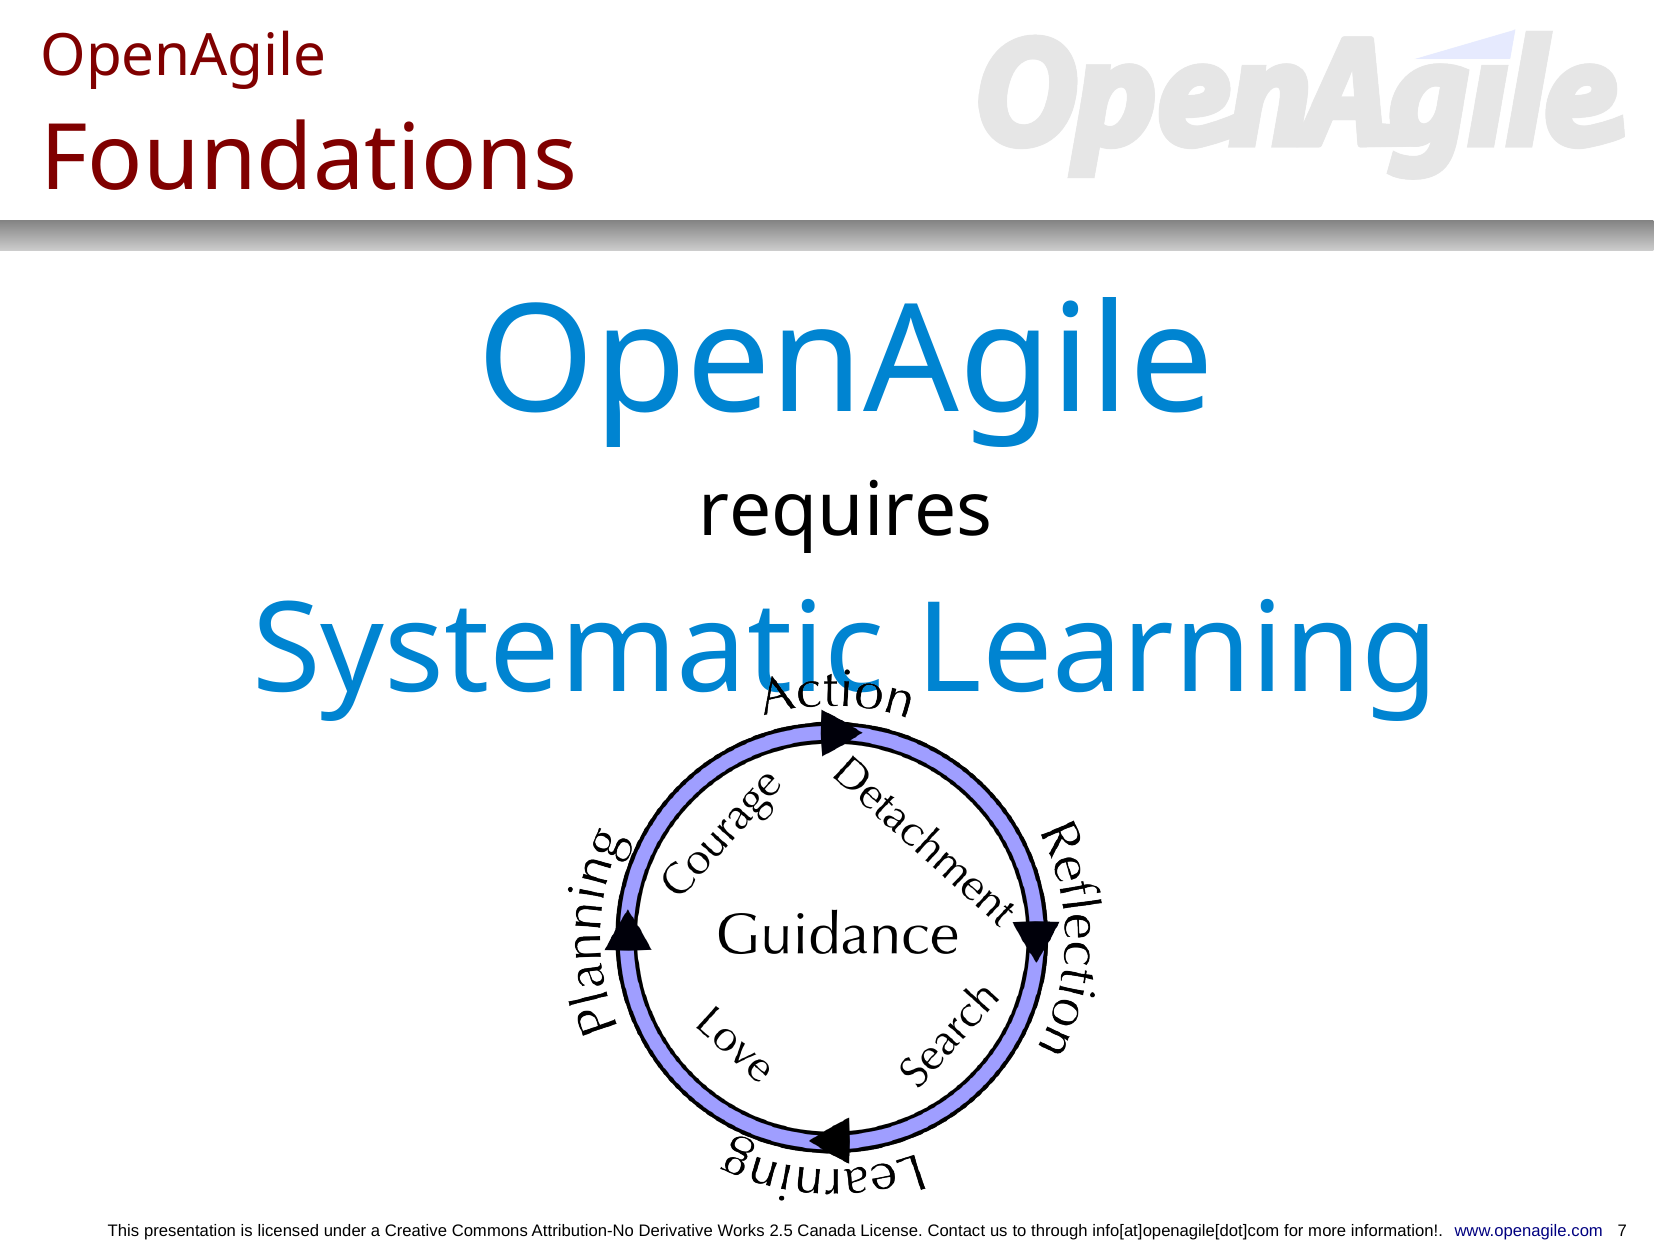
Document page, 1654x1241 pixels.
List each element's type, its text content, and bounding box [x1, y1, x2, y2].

title OpenAgile Foundations [40, 8, 1654, 222]
list OpenAgile requires Systematic Learning [37, 251, 1654, 1192]
picture [567, 669, 1102, 1201]
